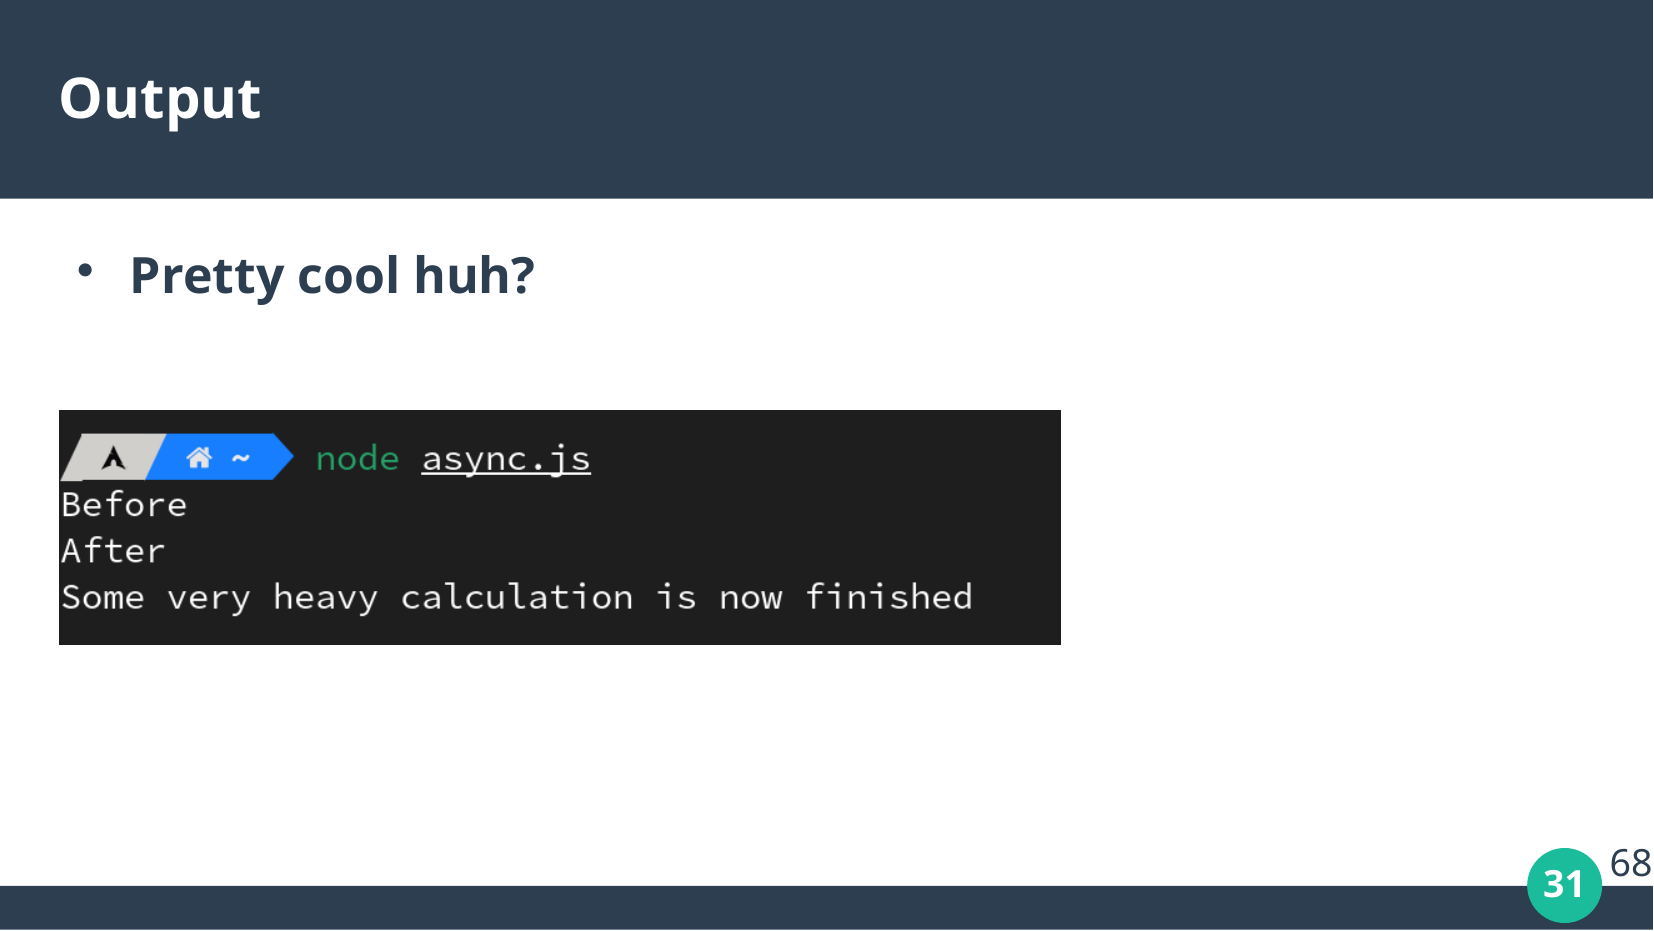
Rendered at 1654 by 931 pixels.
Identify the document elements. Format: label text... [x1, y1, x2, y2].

title Output [59, 37, 1594, 155]
picture [59, 410, 1061, 645]
list Pretty cool huh? [59, 243, 1594, 864]
text_box 68 [1588, 830, 1654, 899]
